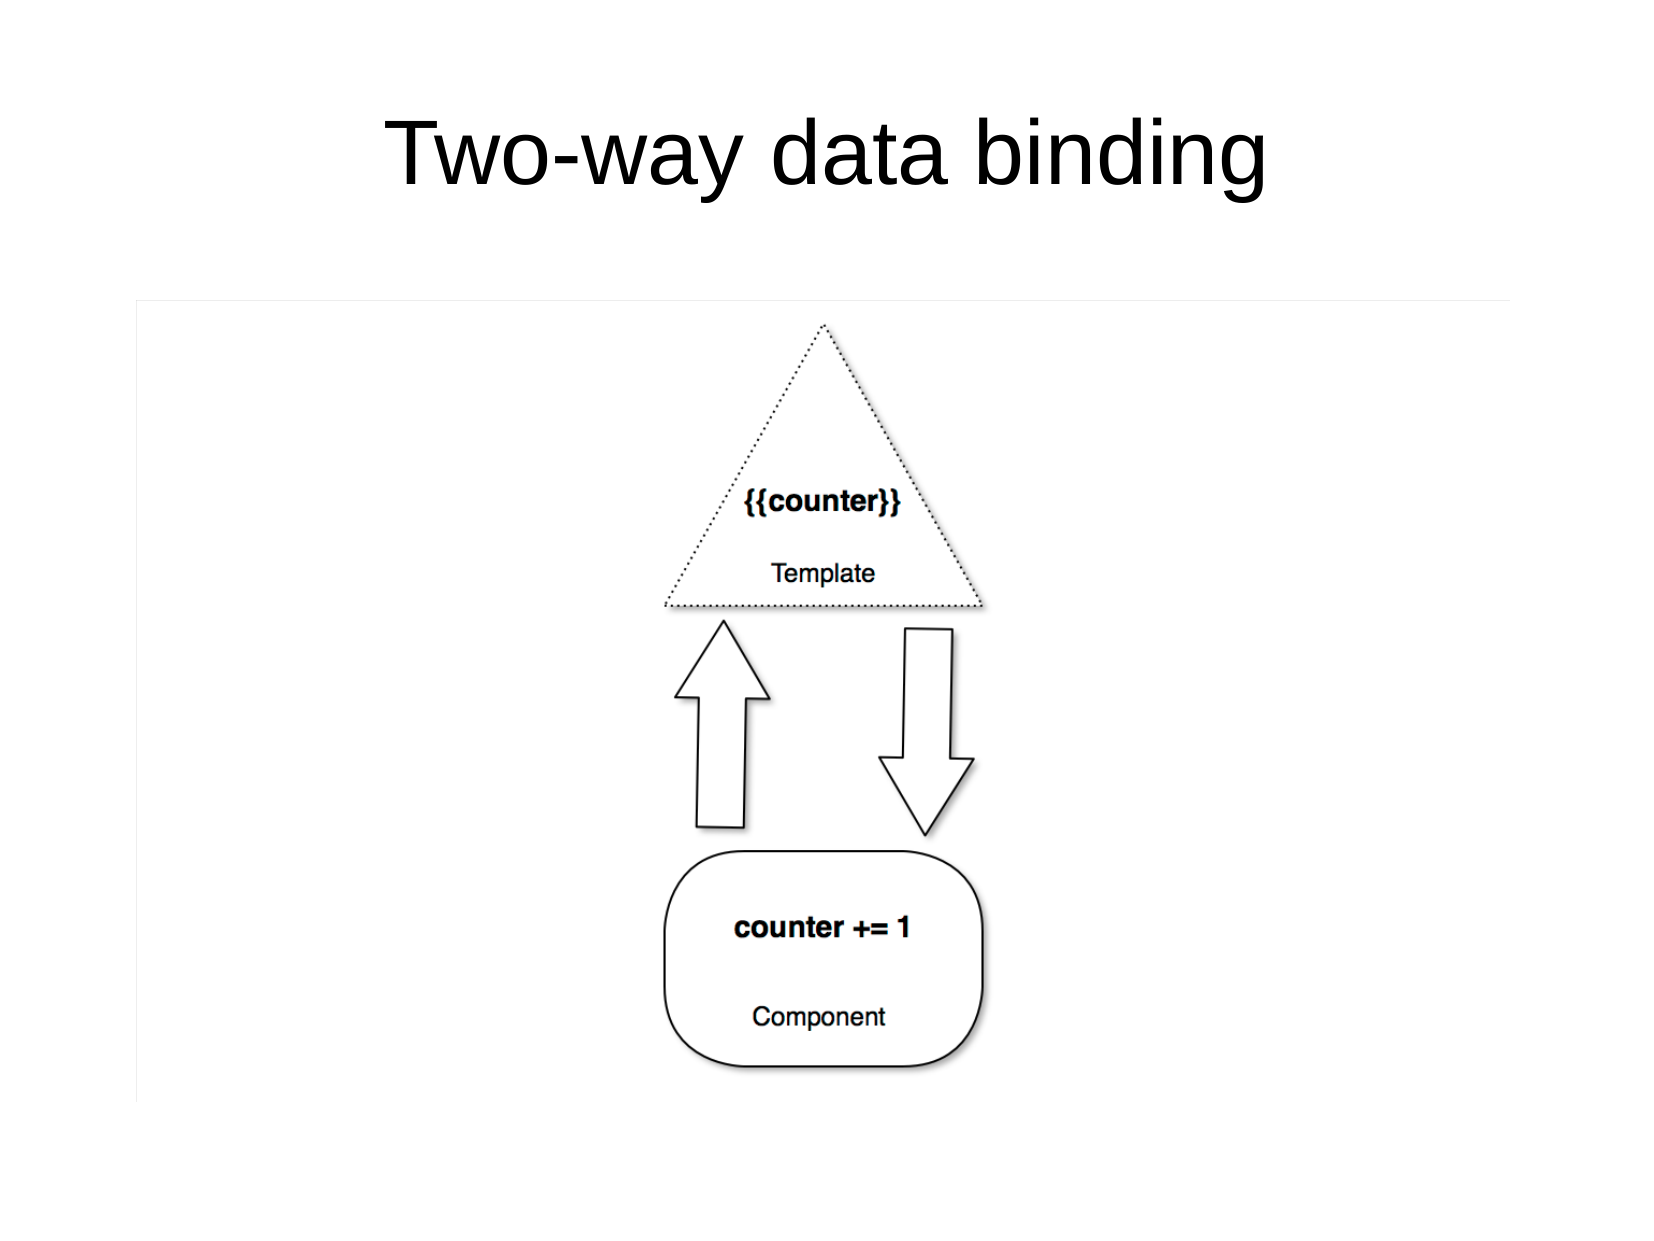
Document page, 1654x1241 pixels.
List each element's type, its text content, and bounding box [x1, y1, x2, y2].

title Two-way data binding [82, 49, 1571, 257]
picture [135, 299, 1510, 1102]
